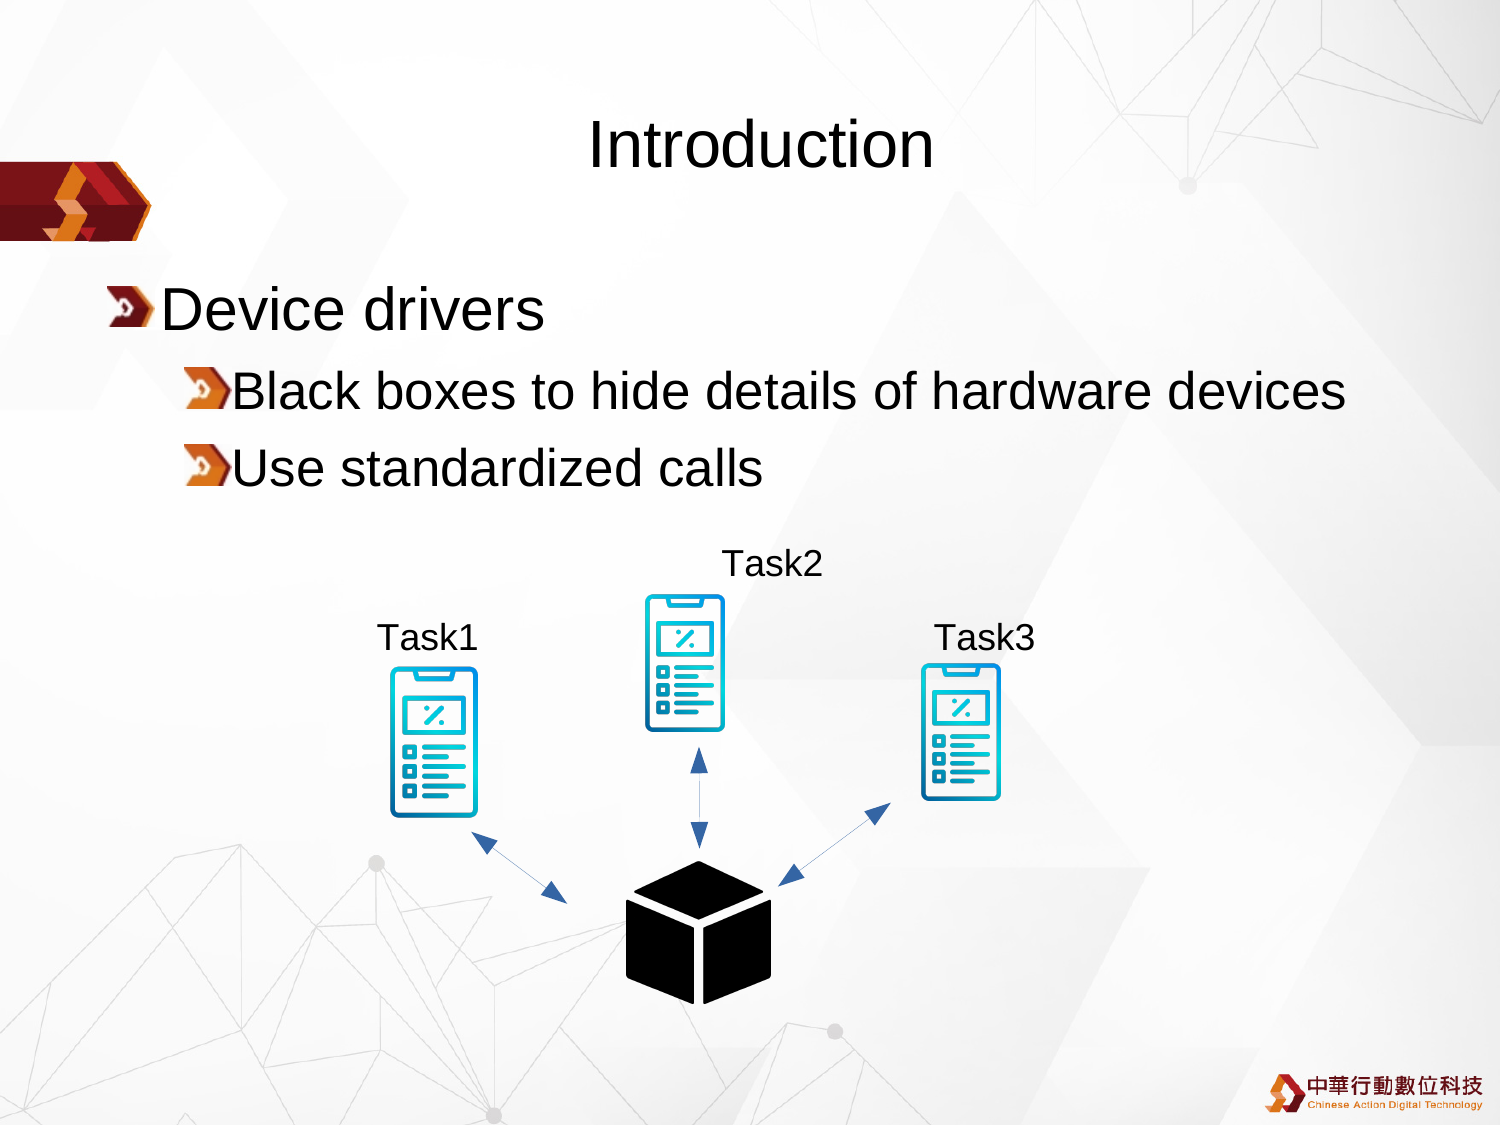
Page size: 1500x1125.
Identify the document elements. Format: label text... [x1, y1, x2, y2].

text_box Task1 [361, 605, 504, 666]
list Device drivers Black boxes to hide details of hardware devices Use standardized calls [75, 262, 1426, 1006]
text_box Task3 [918, 605, 1061, 666]
picture [0, 0, 1500, 1125]
title Introduction [75, 92, 1426, 262]
text_box Task2 [706, 531, 849, 592]
